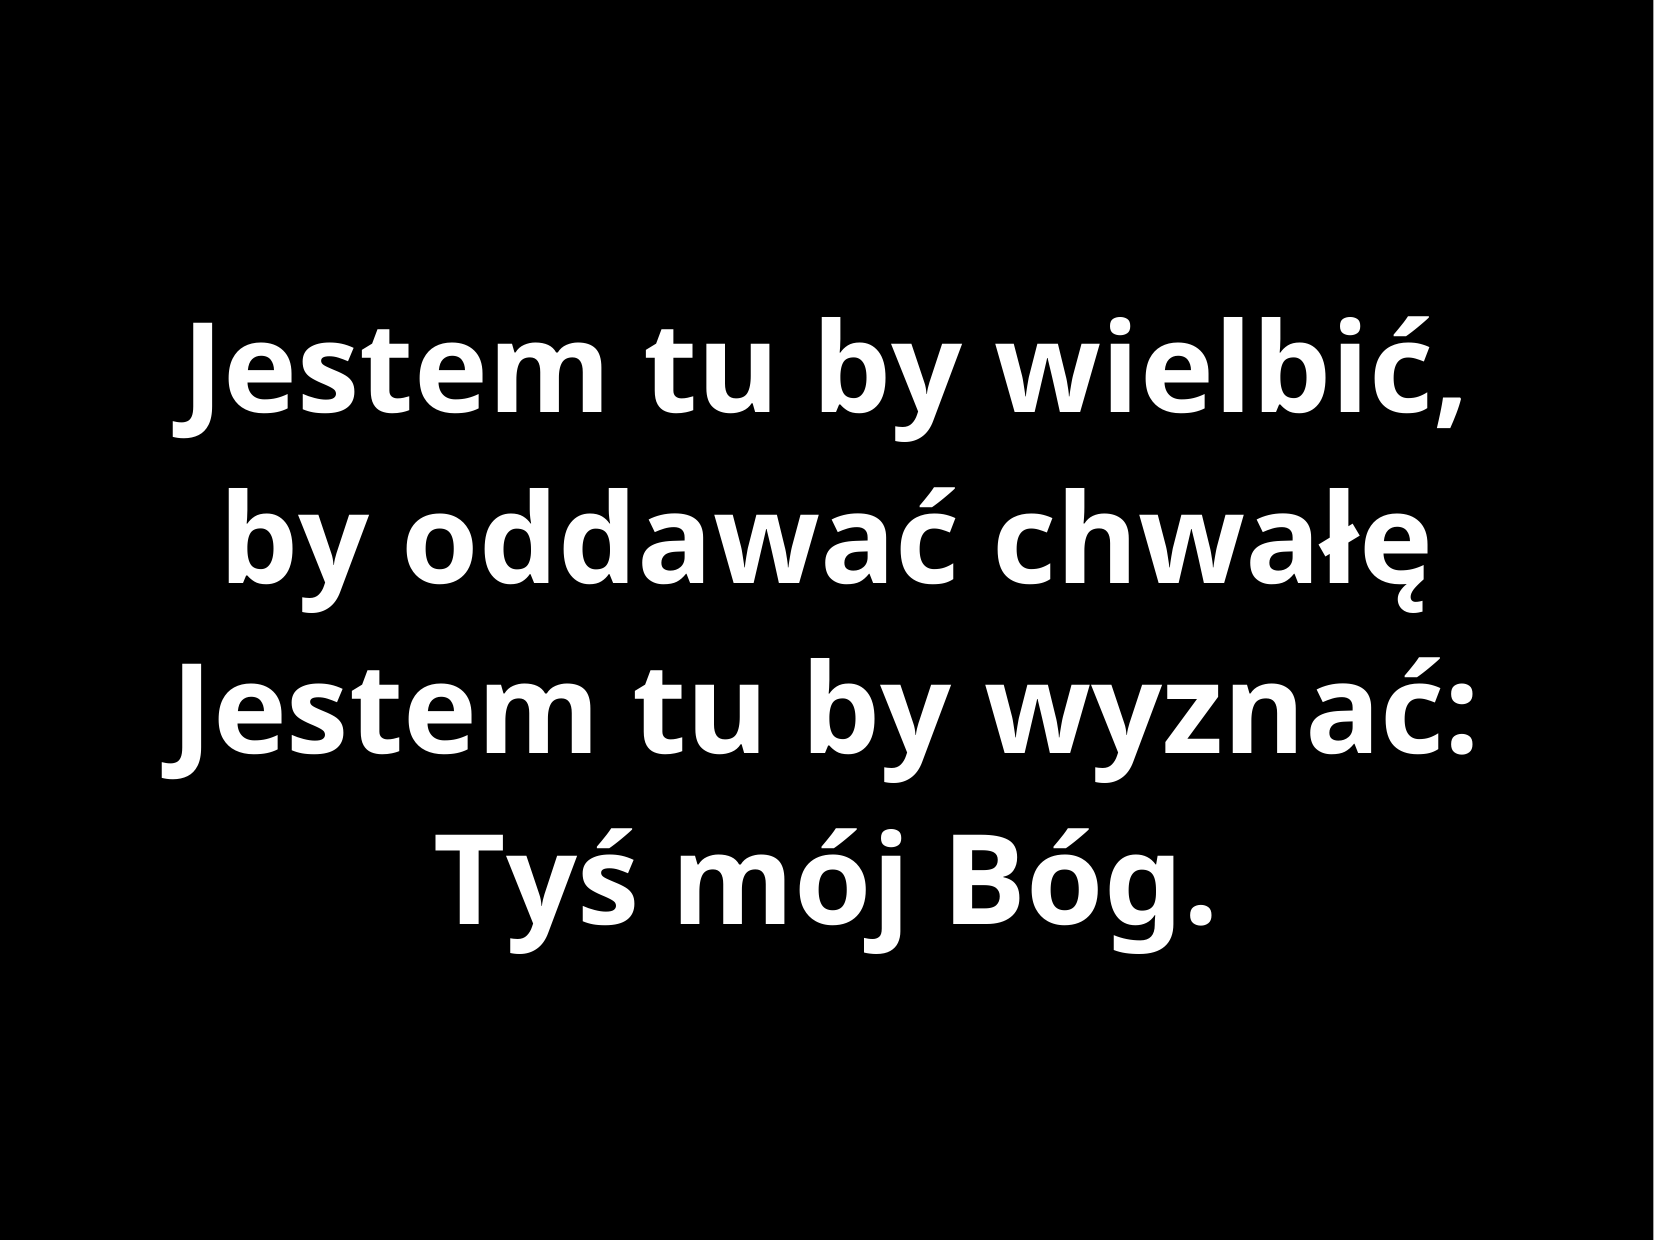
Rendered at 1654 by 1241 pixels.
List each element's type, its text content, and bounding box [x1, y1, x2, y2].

title Jestem tu by wielbić, by oddawać chwałę Jestem tu by wyznać: Tyś mój Bóg. [0, 0, 1654, 1241]
